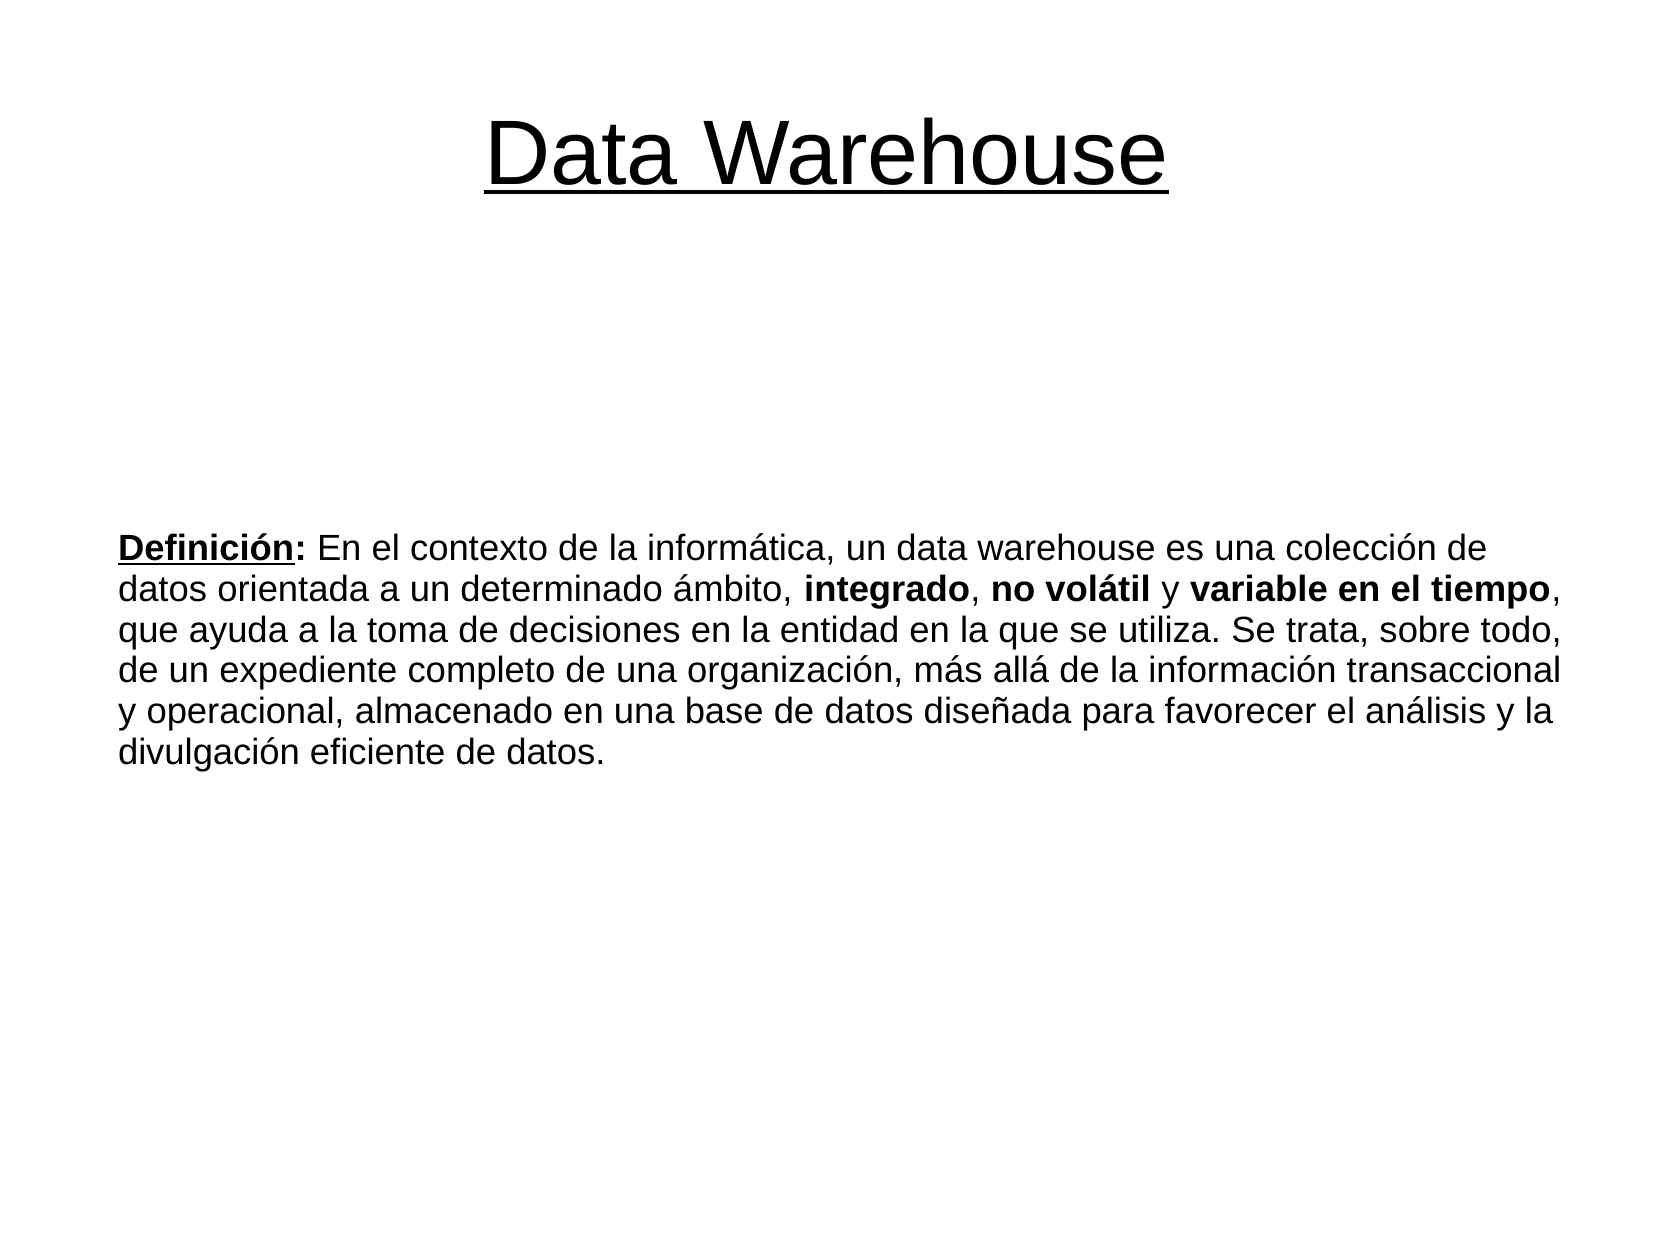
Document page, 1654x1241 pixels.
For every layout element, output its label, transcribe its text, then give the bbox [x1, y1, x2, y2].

title Data Warehouse [82, 49, 1571, 257]
subtitle Definición: En el contexto de la informática, un data warehouse es una colección de datos orientada a un determinado ámbito, integrado, no volátil y variable en el tiempo, que ayuda a la toma de decisiones en la entidad en la que se utiliza. Se trata, sobre todo, de un expediente completo de una organización, más allá de la información transaccional y operacional, almacenado en una base de datos diseñada para favorecer el análisis y la divulgación eficiente de datos. [82, 290, 1571, 1010]
